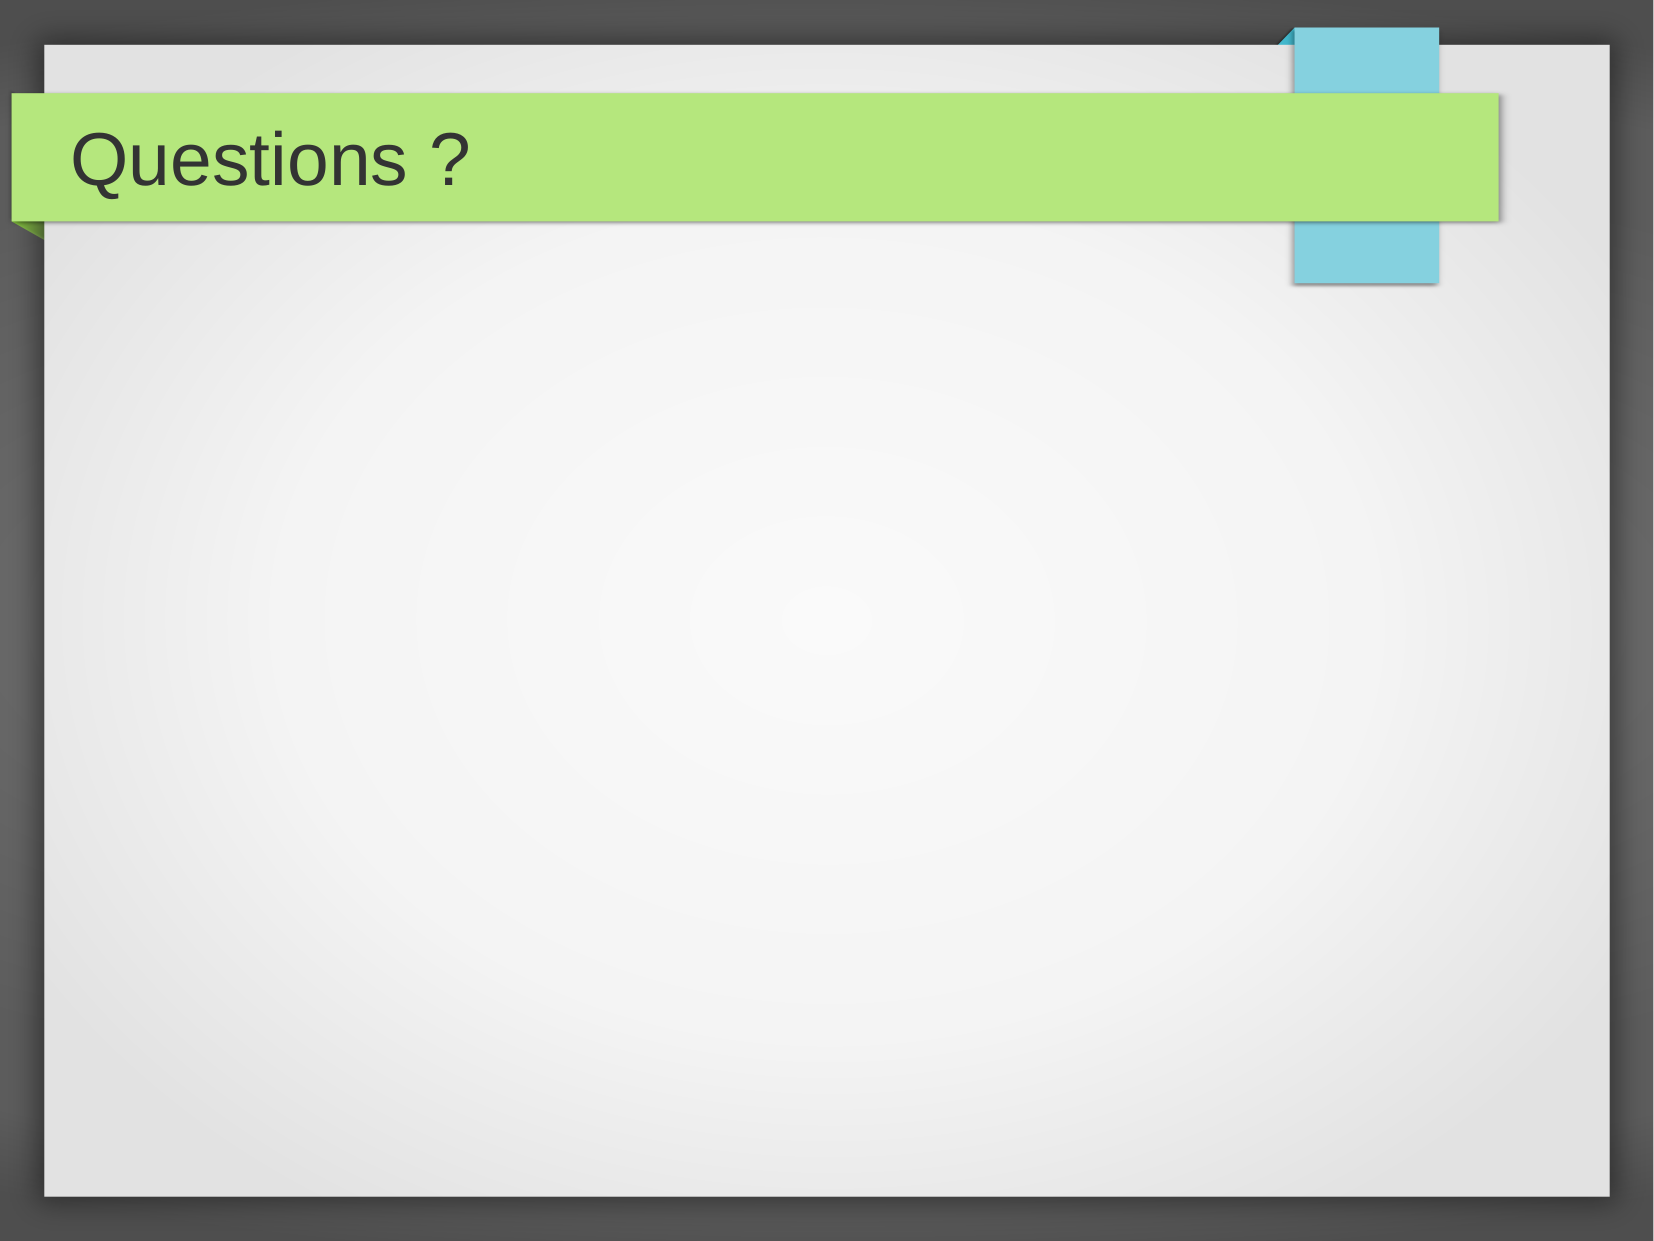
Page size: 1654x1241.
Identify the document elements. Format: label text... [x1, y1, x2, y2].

title Questions ? [70, 106, 1229, 213]
picture [0, 0, 1654, 1241]
